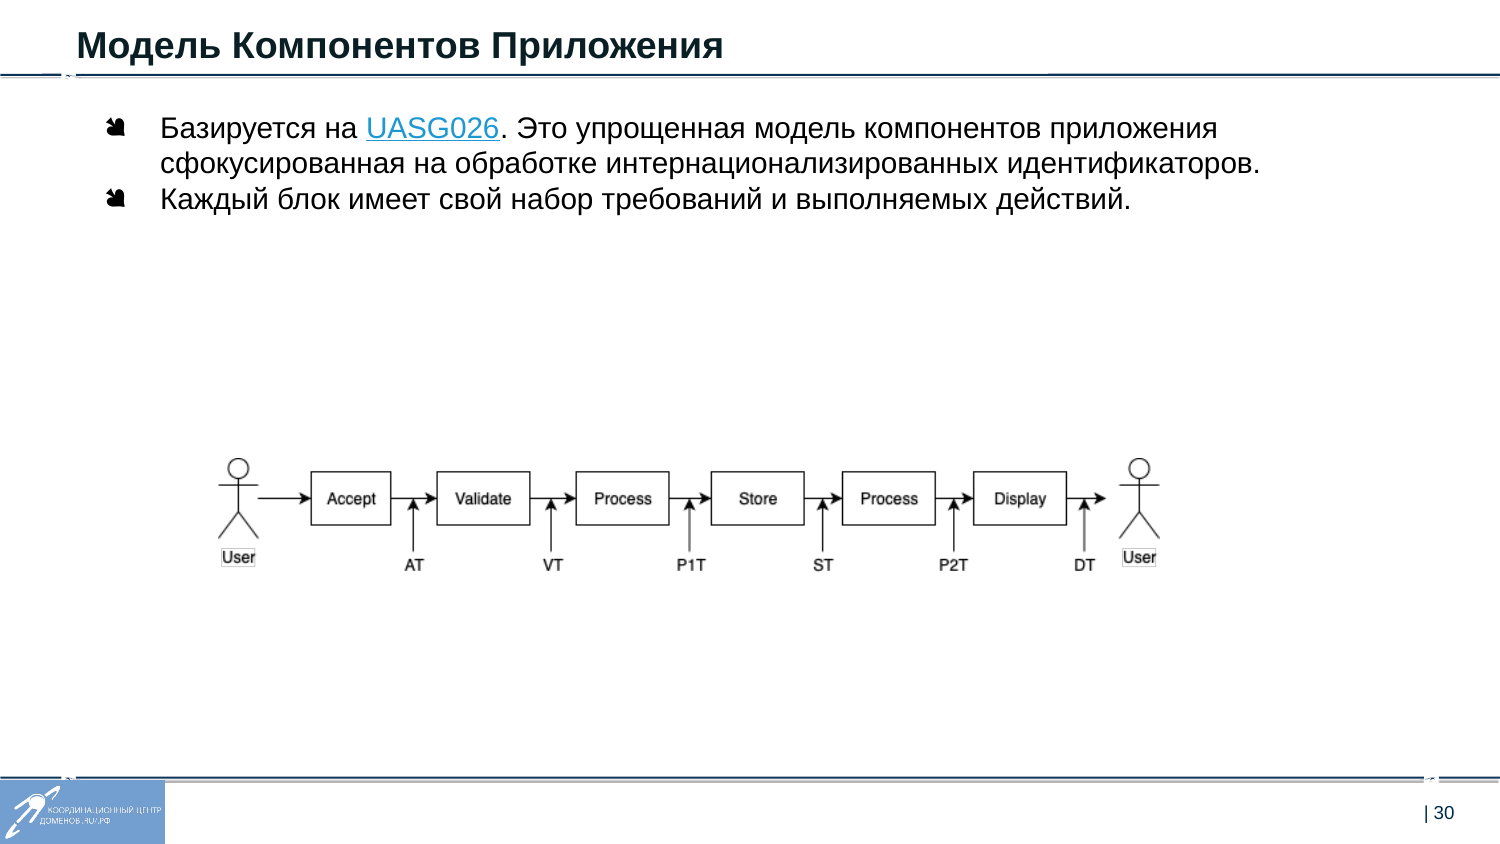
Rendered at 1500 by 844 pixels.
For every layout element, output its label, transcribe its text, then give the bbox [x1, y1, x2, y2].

title Модель Компонентов Приложения [61, 5, 1376, 62]
picture [0, 779, 166, 844]
picture [218, 458, 1160, 579]
list Базируется на UASG026. Это упрощенная модель компонентов приложения сфокусированная на обработке интернационализированных идентификаторов. Каждый блок имеет свой набор требований и выполняемых действий. [70, 93, 1368, 656]
